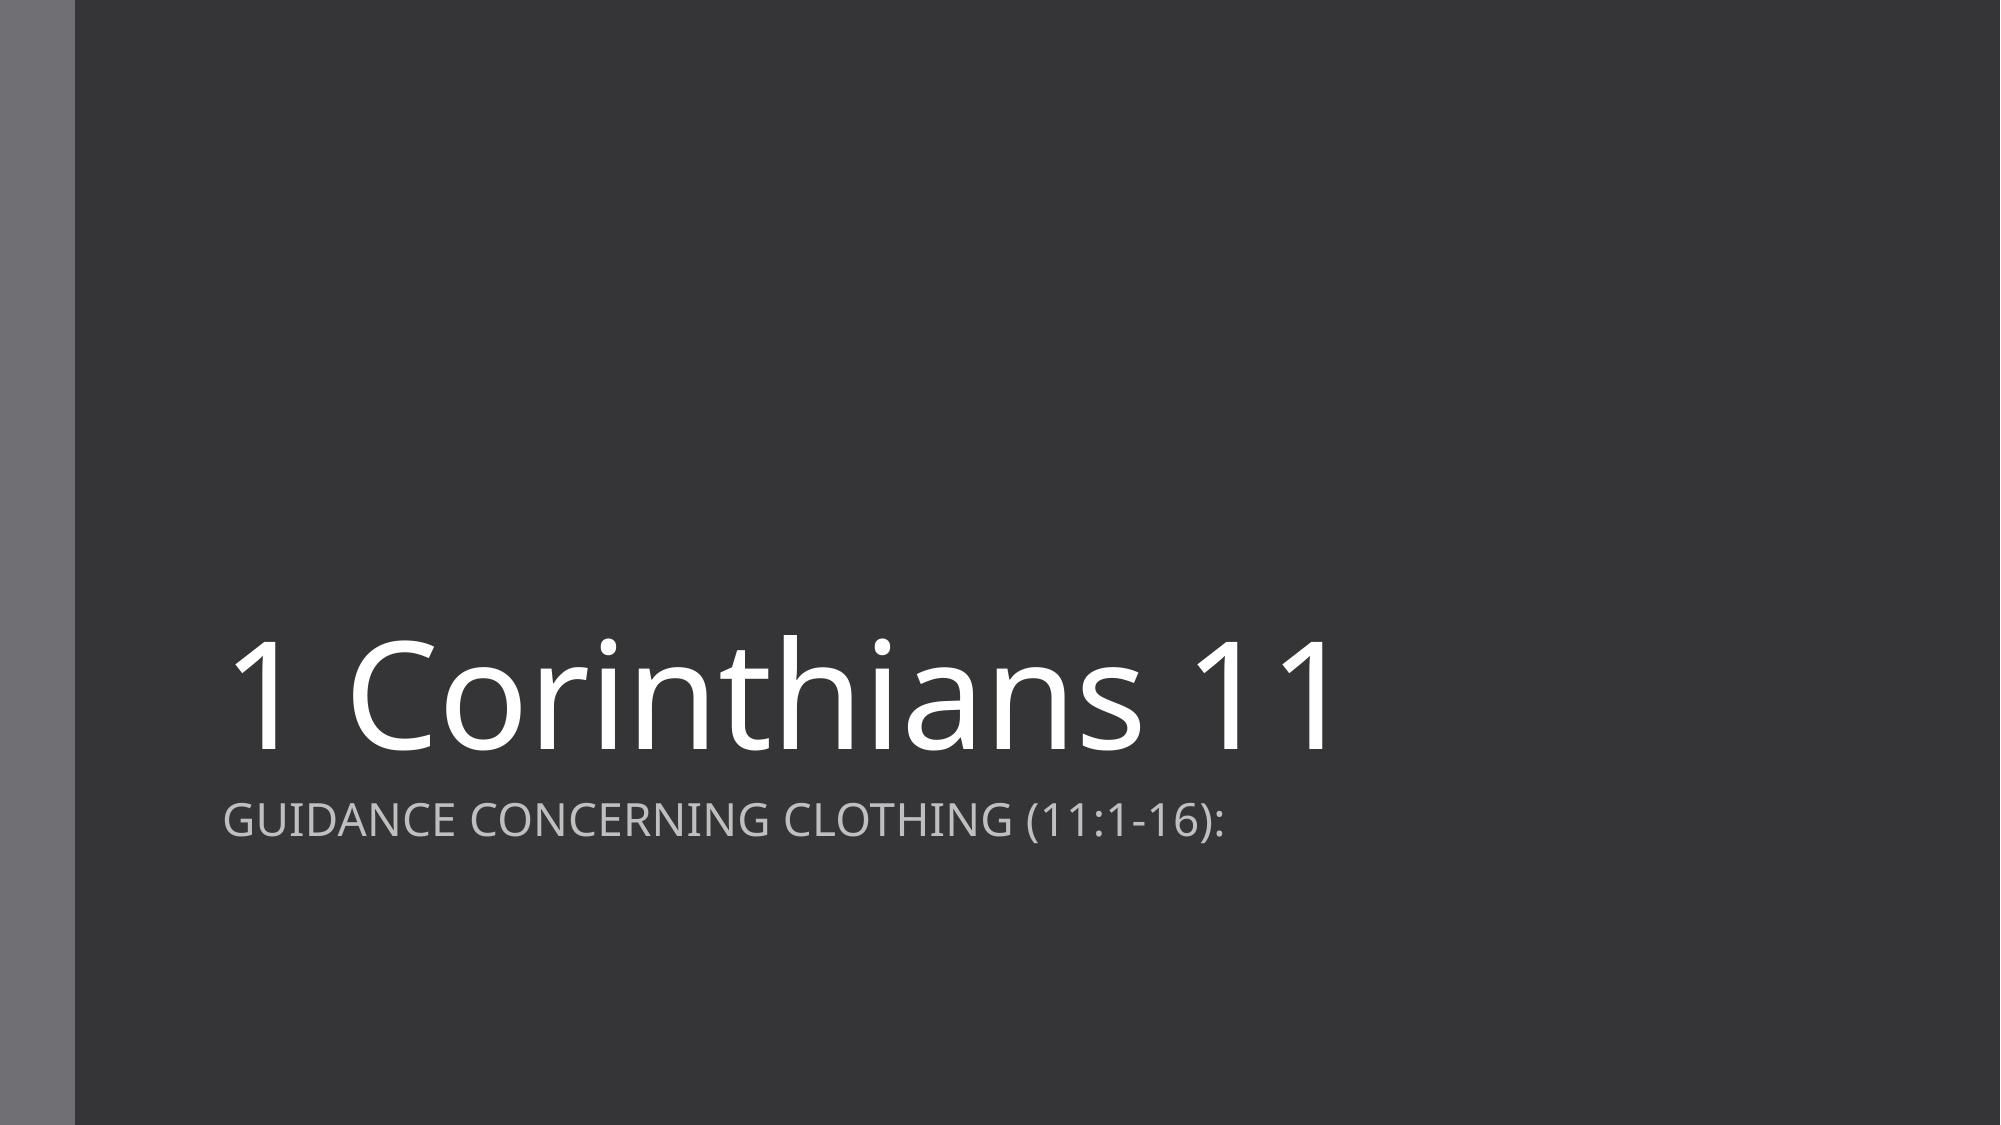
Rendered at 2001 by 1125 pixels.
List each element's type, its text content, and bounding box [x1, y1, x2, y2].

title 1 Corinthians 11 [206, 124, 1752, 787]
subtitle GUIDANCE CONCERNING CLOTHING (11:1-16): [206, 787, 1752, 1066]
